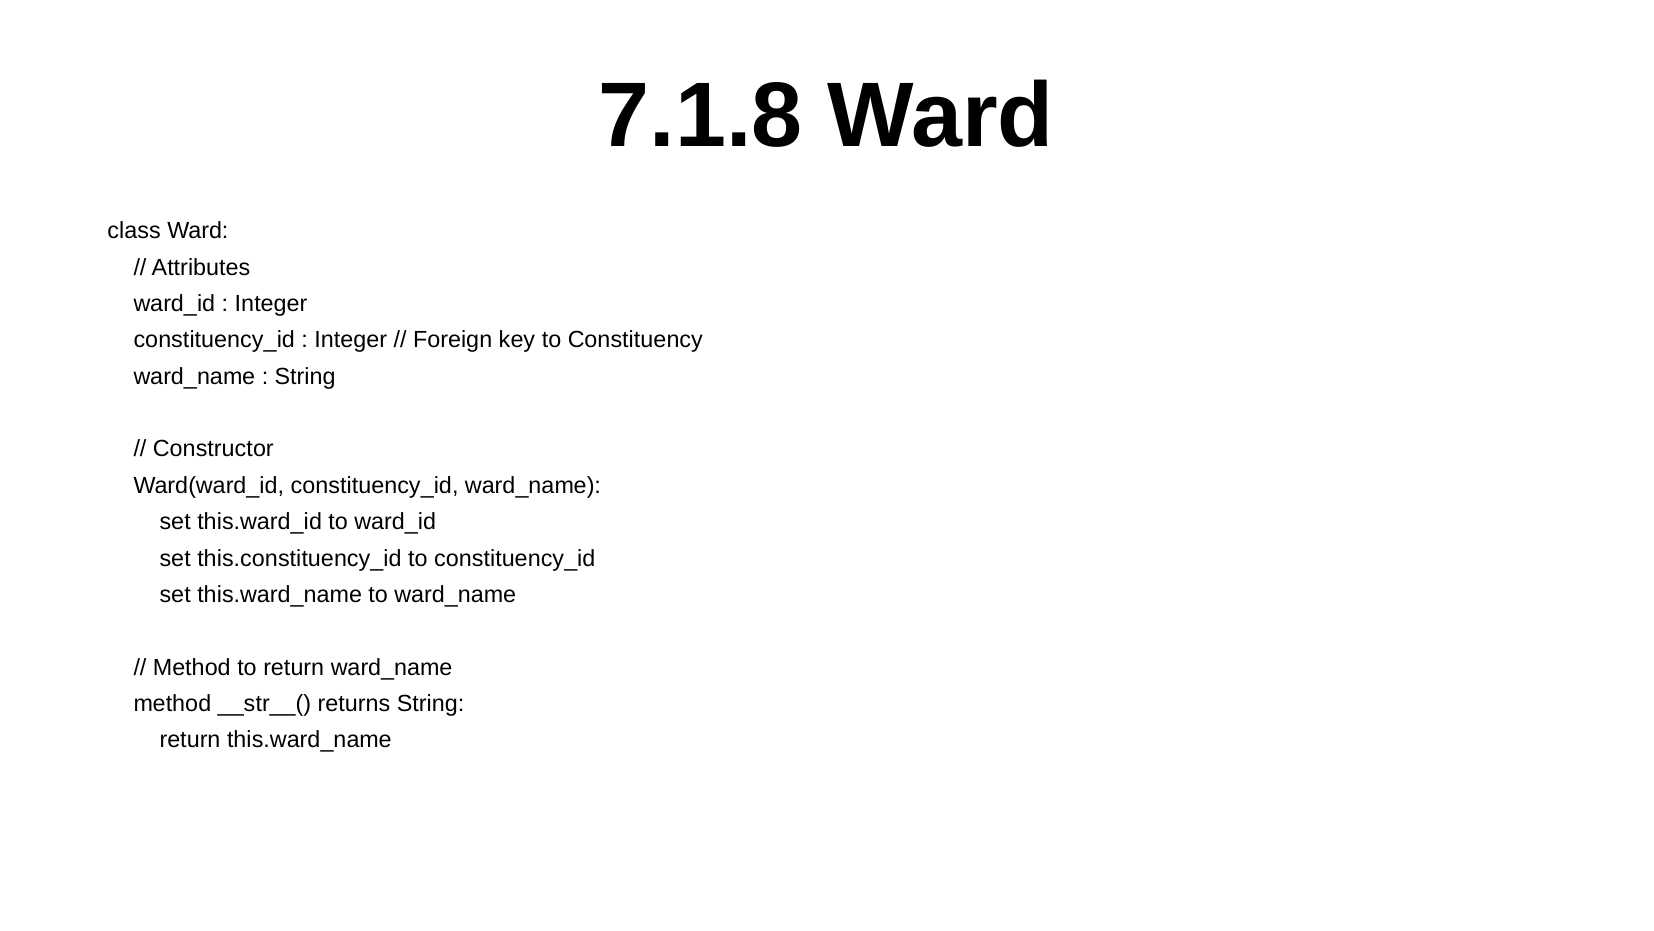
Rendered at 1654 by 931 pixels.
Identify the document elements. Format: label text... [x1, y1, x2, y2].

title 7.1.8 Ward [82, 37, 1571, 193]
list class Ward: // Attributes ward_id : Integer constituency_id : Integer // Foreign key to Constituency ward_name : String // Constructor Ward(ward_id, constituency_id, ward_name): set this.ward_id to ward_id set this.constituency_id to constituency_id set this.ward_name to ward_name // Method to return ward_name method __str__() returns String: return this.ward_name [82, 217, 1571, 758]
